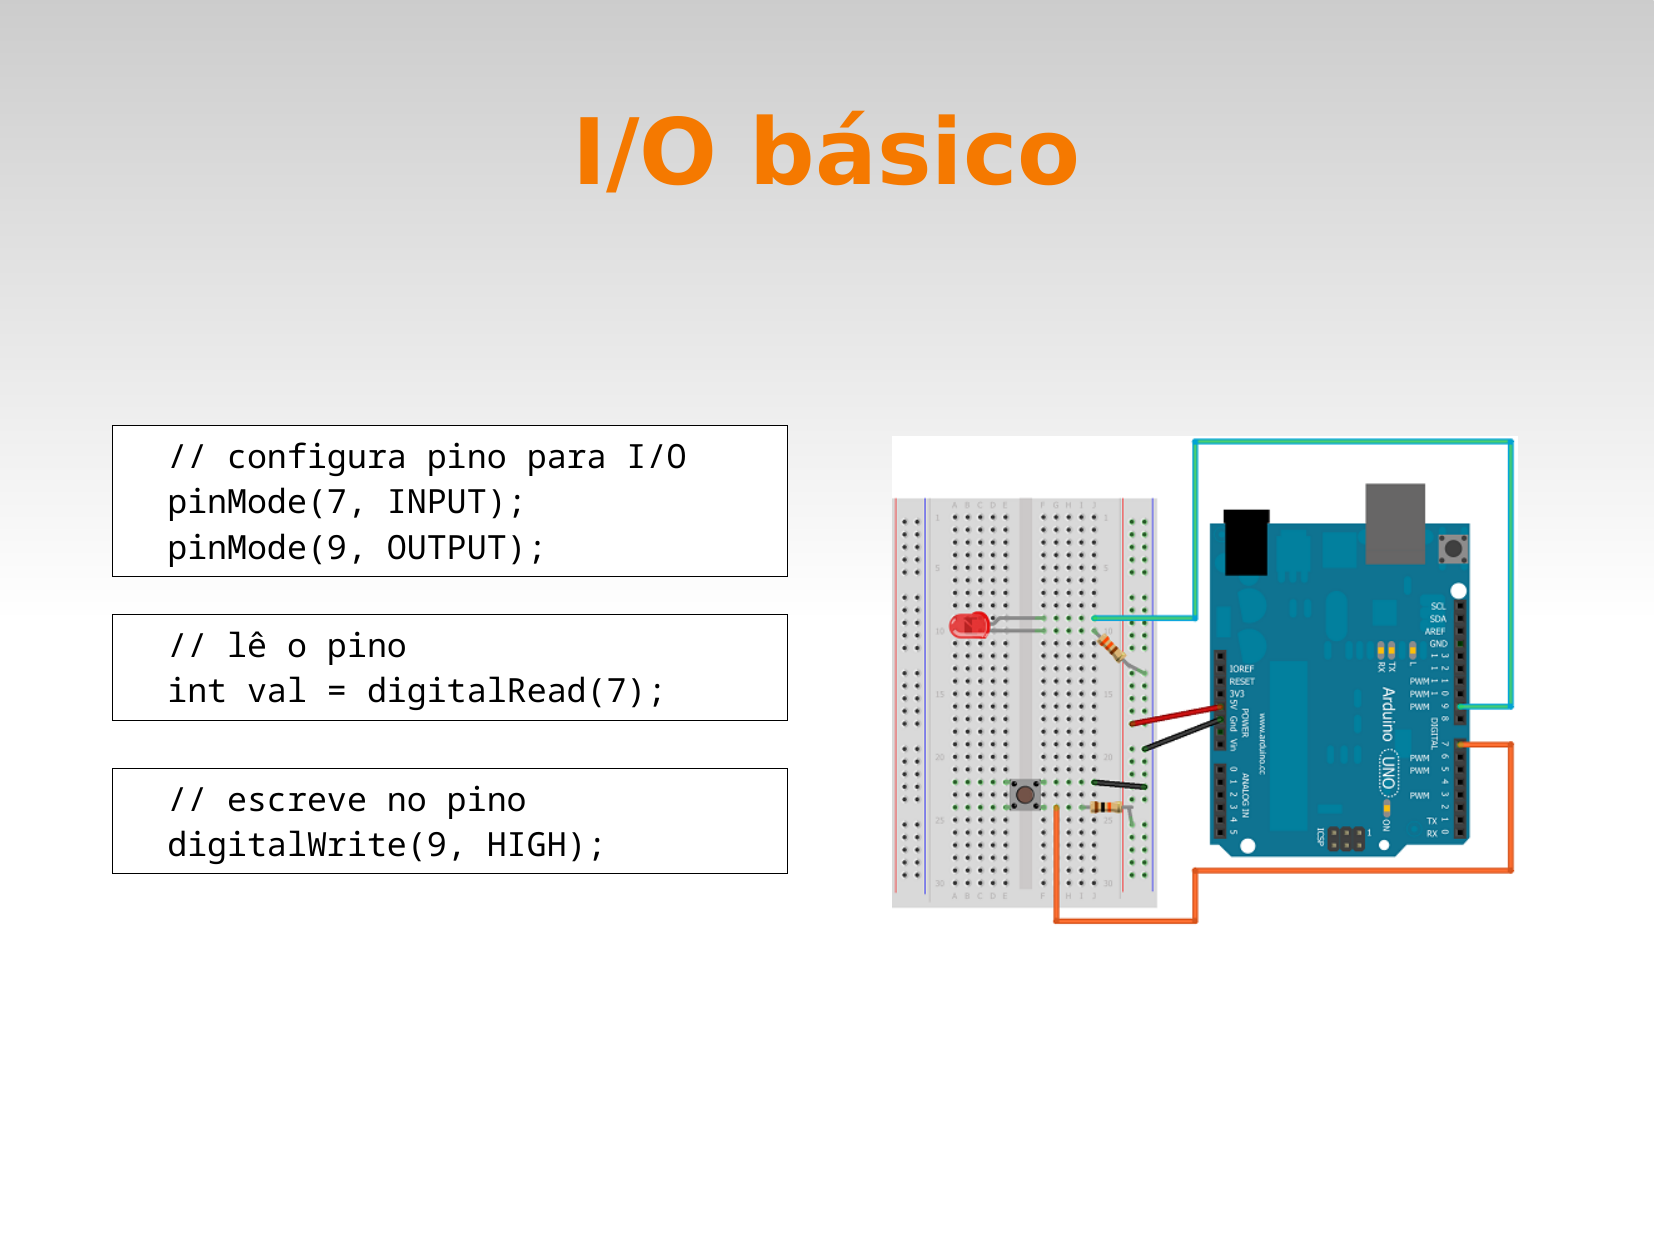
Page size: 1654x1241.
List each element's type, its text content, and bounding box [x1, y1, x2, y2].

text_box // lê o pino int val = digitalRead(7); [112, 614, 788, 707]
title I/O básico [82, 49, 1571, 257]
text_box // escreve no pino digitalWrite(9, HIGH); [112, 768, 788, 861]
picture [892, 436, 1518, 949]
text_box // configura pino para I/O pinMode(7, INPUT); pinMode(9, OUTPUT); [112, 425, 788, 557]
